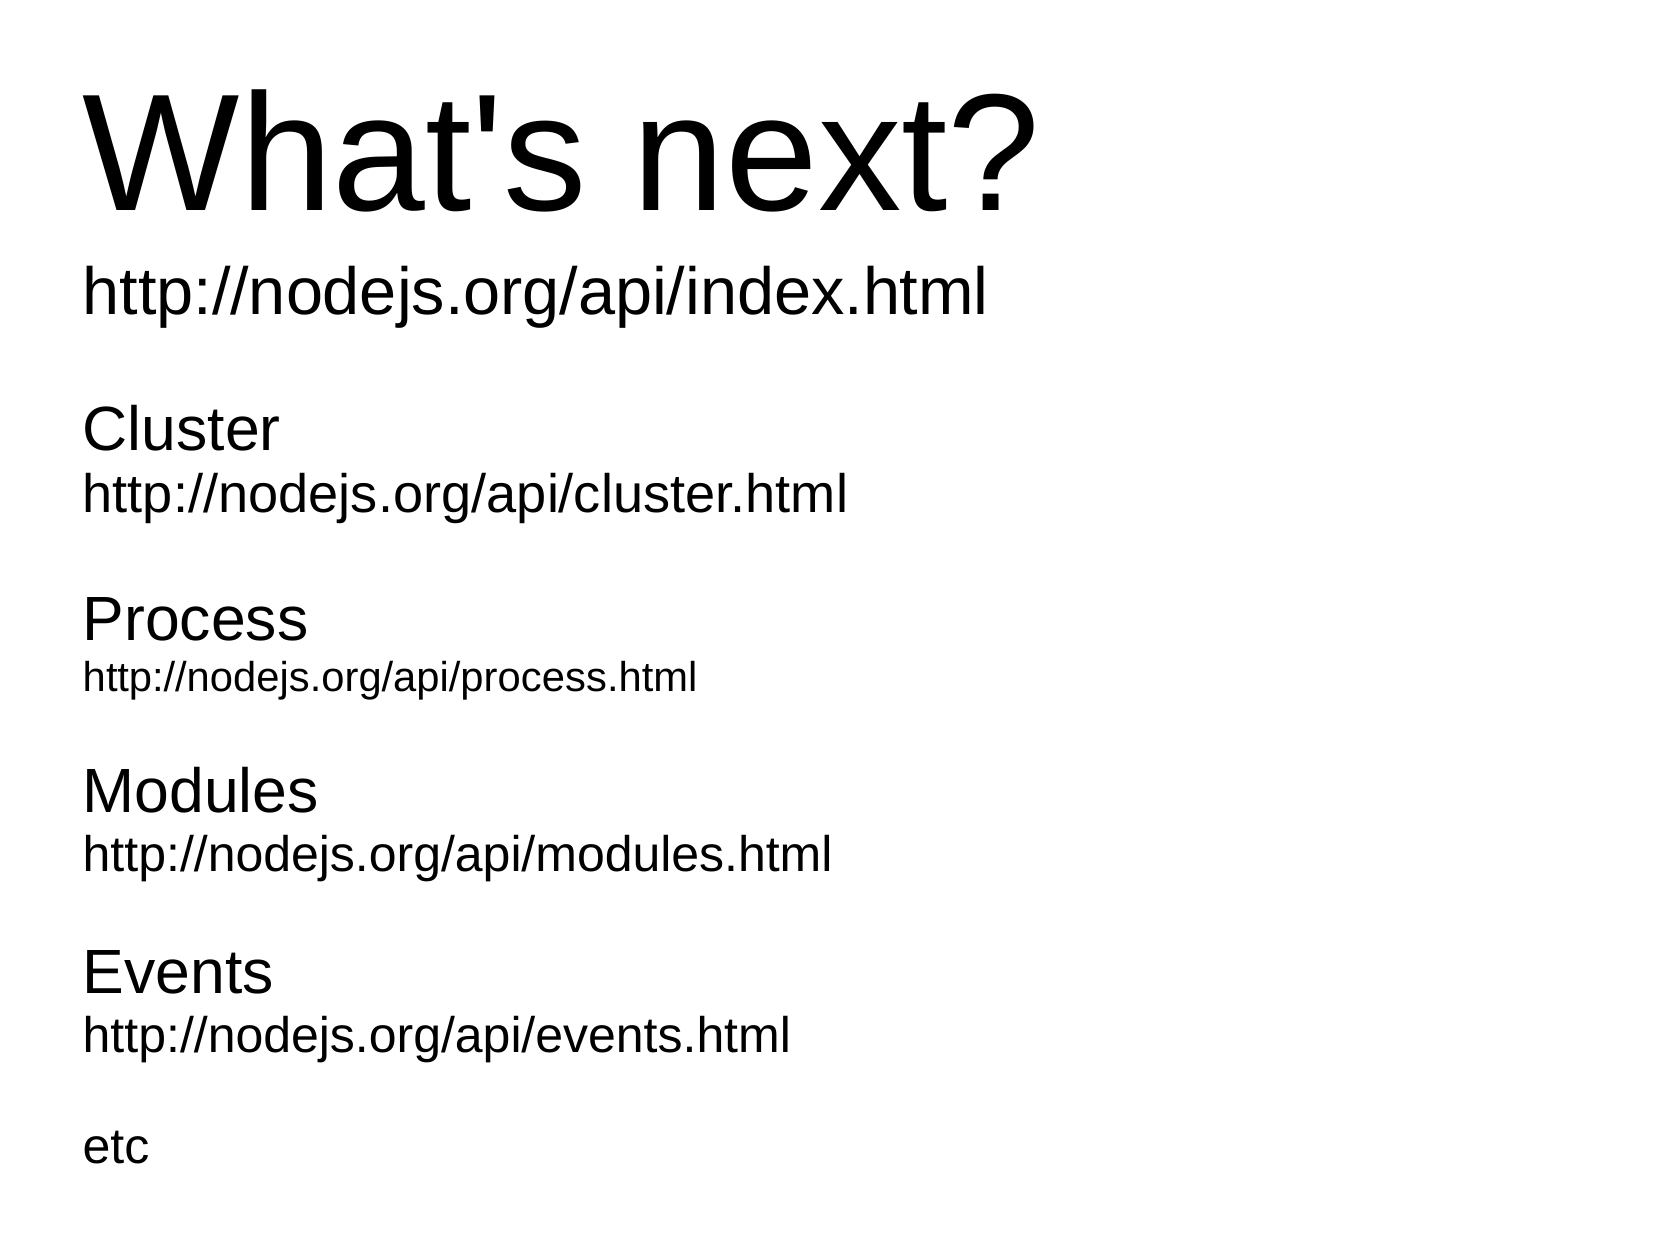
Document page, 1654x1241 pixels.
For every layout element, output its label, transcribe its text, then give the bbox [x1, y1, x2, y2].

title What's next? [82, 49, 1571, 257]
subtitle http://nodejs.org/api/index.html Cluster http://nodejs.org/api/cluster.html Process http://nodejs.org/api/process.html Modules http://nodejs.org/api/modules.html Events http://nodejs.org/api/events.html etc [82, 253, 1538, 1175]
